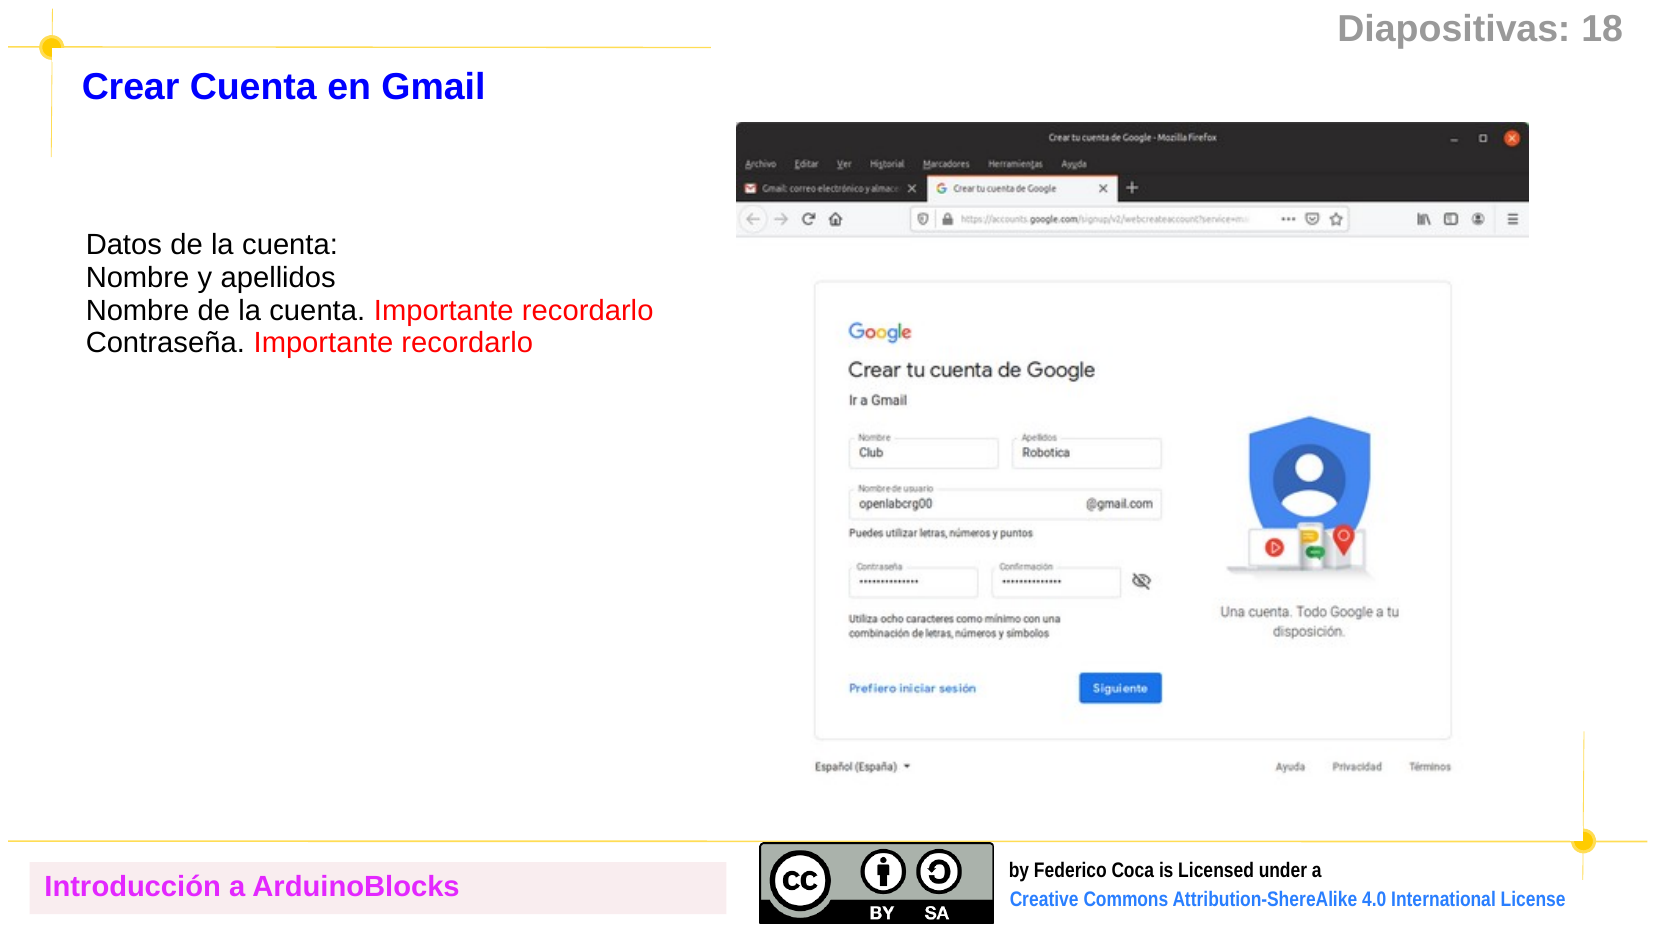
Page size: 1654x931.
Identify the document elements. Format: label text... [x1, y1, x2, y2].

text_box Crear Cuenta en Gmail [67, 58, 1207, 116]
picture [736, 122, 1529, 795]
text_box Diapositivas: 18 [1322, 0, 1644, 57]
text_box Introducción a ArduinoBlocks [29, 862, 727, 915]
text_box Datos de la cuenta: Nombre y apellidos Nombre de la cuenta. Importante recordarlo Contraseña. Importante recordarlo [71, 220, 720, 367]
